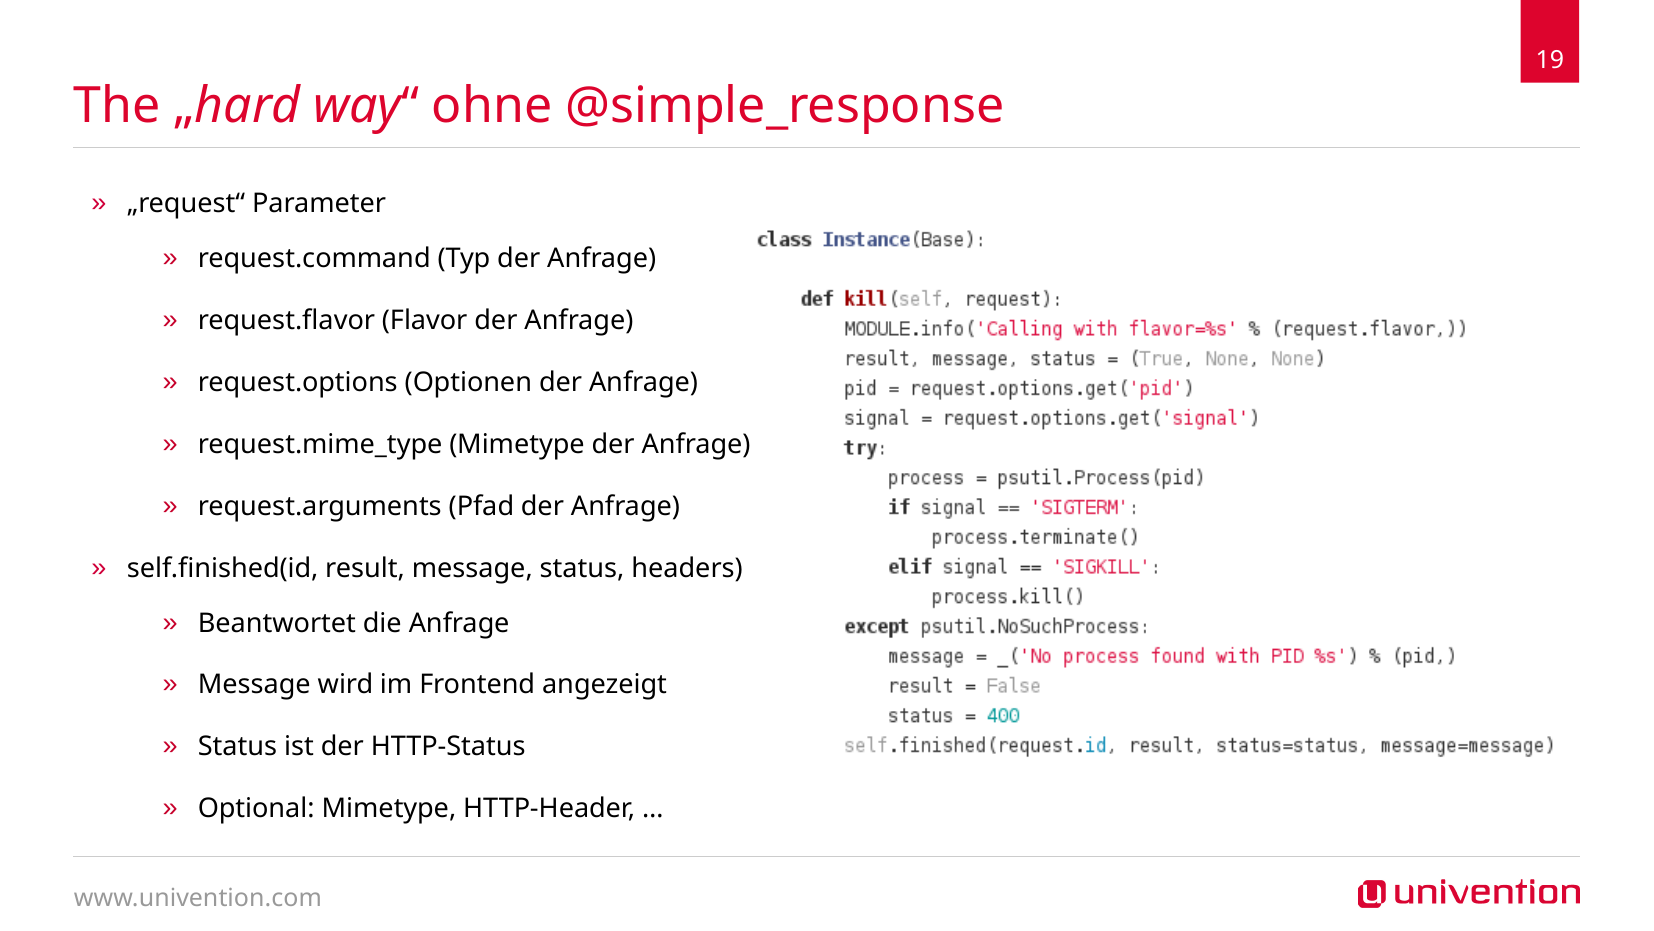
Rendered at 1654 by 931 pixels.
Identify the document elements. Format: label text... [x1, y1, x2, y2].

picture [827, 223, 1565, 768]
title The „hard way“ ohne @simple_response [73, 59, 1580, 148]
list „request“ Parameter request.command (Typ der Anfrage) request.flavor (Flavor der Anfrage) request.options (Optionen der Anfrage) request.mime_type (Mimetype der Anfrage) request.arguments (Pfad der Anfrage) self.finished(id, result, message, status, headers) Beantwortet die Anfrage Message wird im Frontend angezeigt Status ist der HTTP-Status Optional: Mimetype, HTTP-Header, … [73, 165, 827, 886]
picture [1358, 879, 1580, 908]
